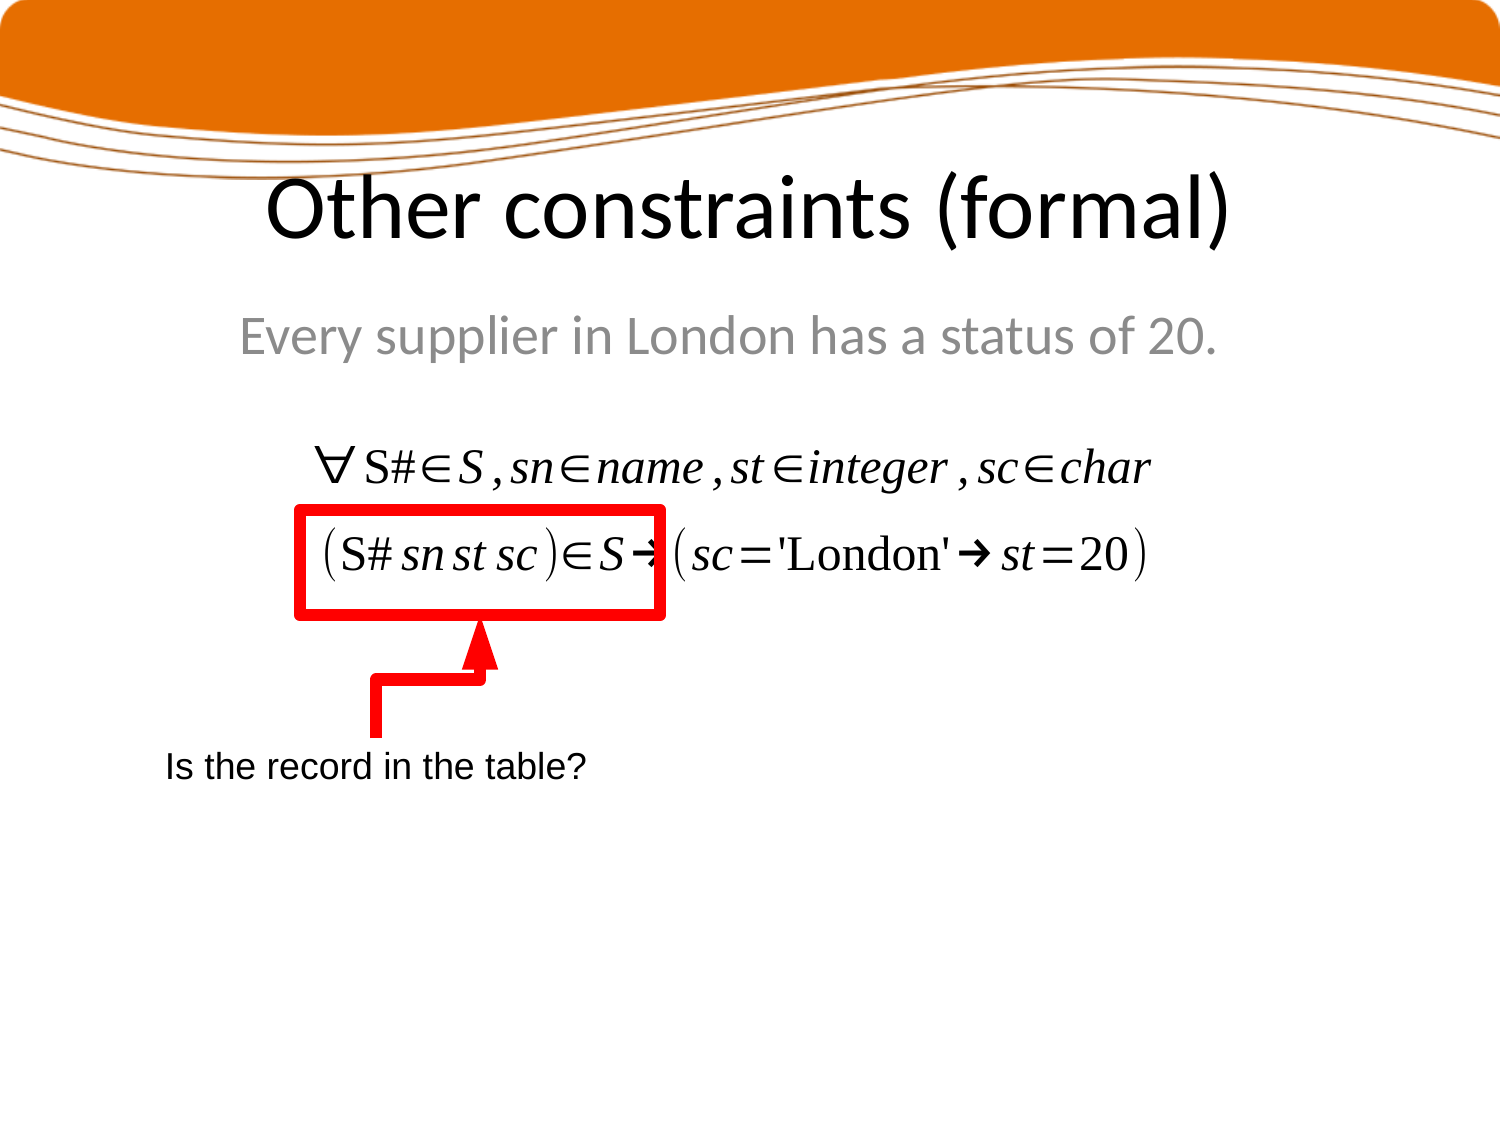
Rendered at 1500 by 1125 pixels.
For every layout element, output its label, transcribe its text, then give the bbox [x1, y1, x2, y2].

chart [666, 525, 1156, 586]
chart [305, 440, 1161, 496]
text_box Other constraints (formal) [75, 125, 1425, 279]
picture [0, 0, 1500, 180]
text_box Every supplier in London has a status of 20. [225, 290, 1275, 421]
chart [315, 525, 654, 586]
text_box Is the record in the table? [150, 738, 603, 796]
